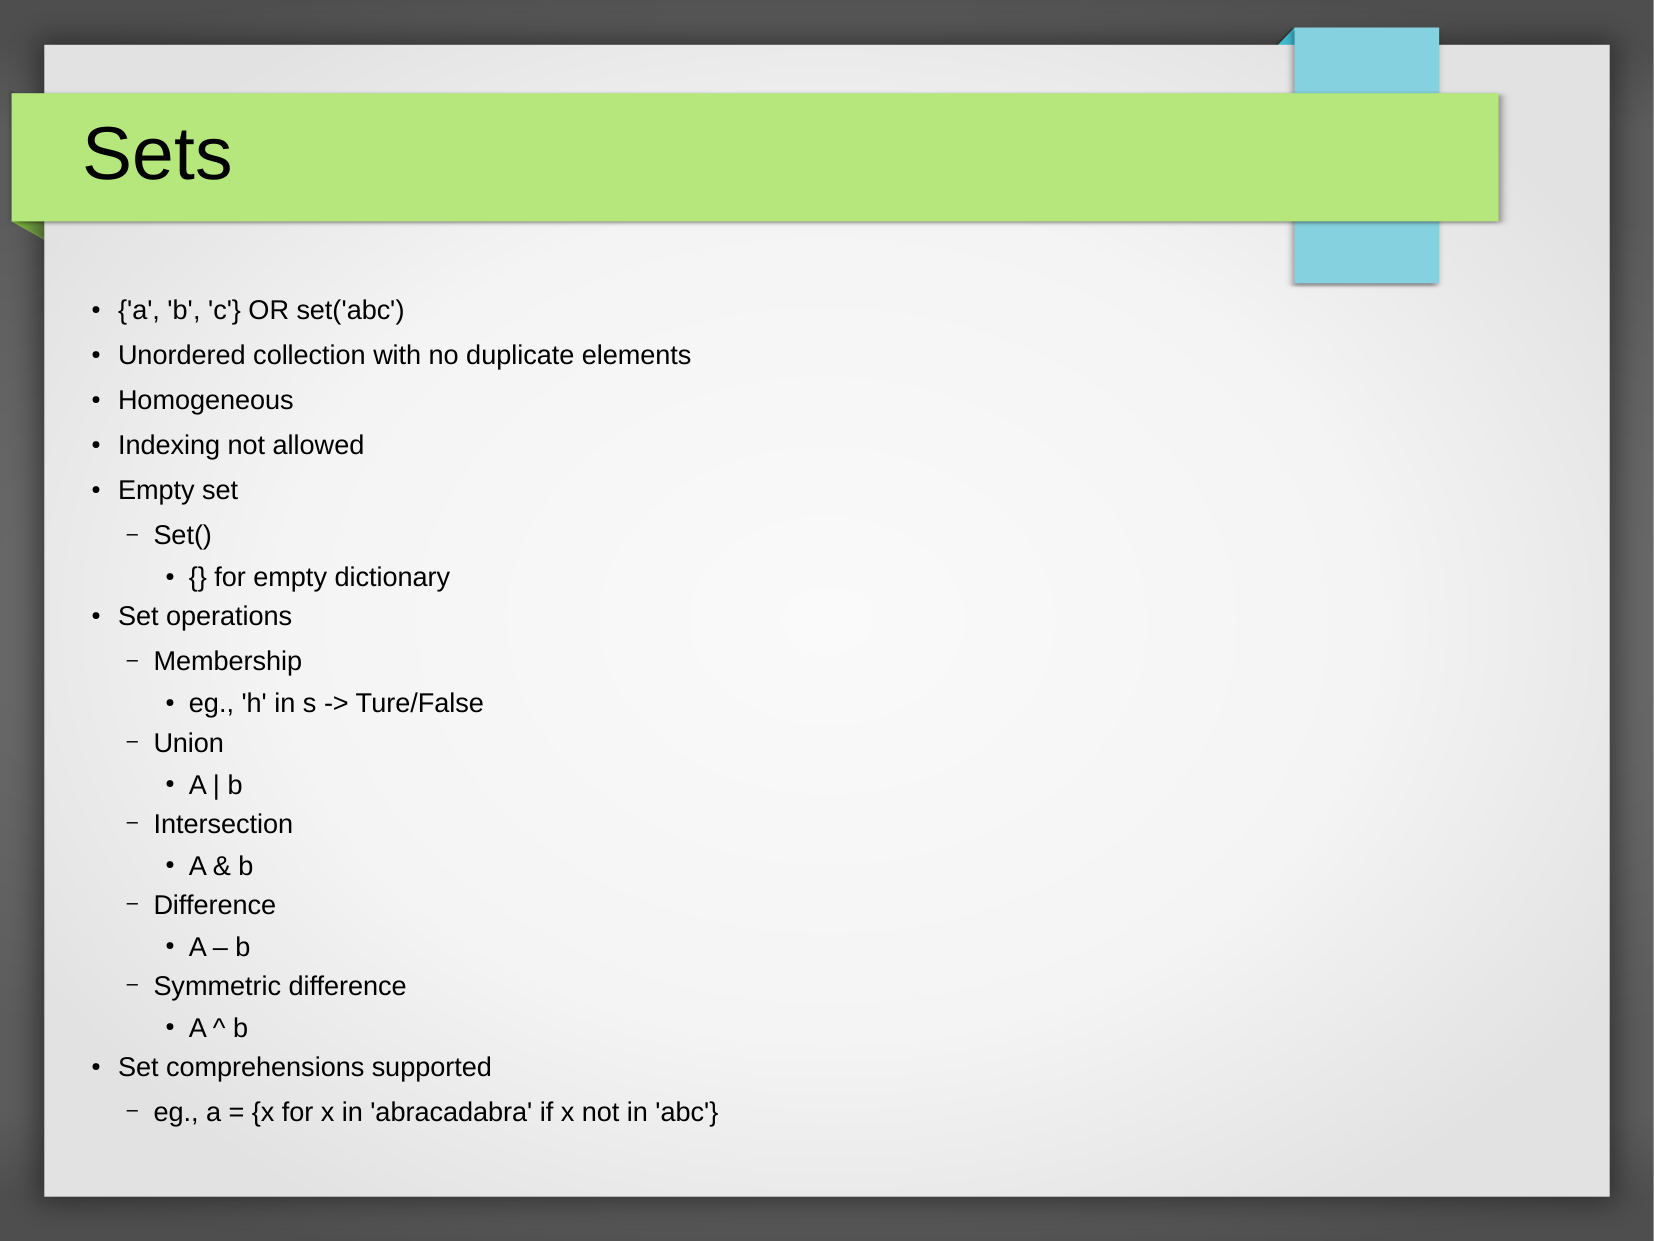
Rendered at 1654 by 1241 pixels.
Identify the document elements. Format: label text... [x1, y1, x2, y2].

list {'a', 'b', 'c'} OR set('abc') Unordered collection with no duplicate elements Homogeneous Indexing not allowed Empty set Set() {} for empty dictionary Set operations Membership eg., 'h' in s -> Ture/False Union A | b Intersection A & b Difference A – b Symmetric difference A ^ b Set comprehensions supported eg., a = {x for x in 'abracadabra' if x not in 'abc'} [82, 295, 1571, 1134]
title Sets [82, 94, 1264, 213]
picture [0, 0, 1654, 1241]
